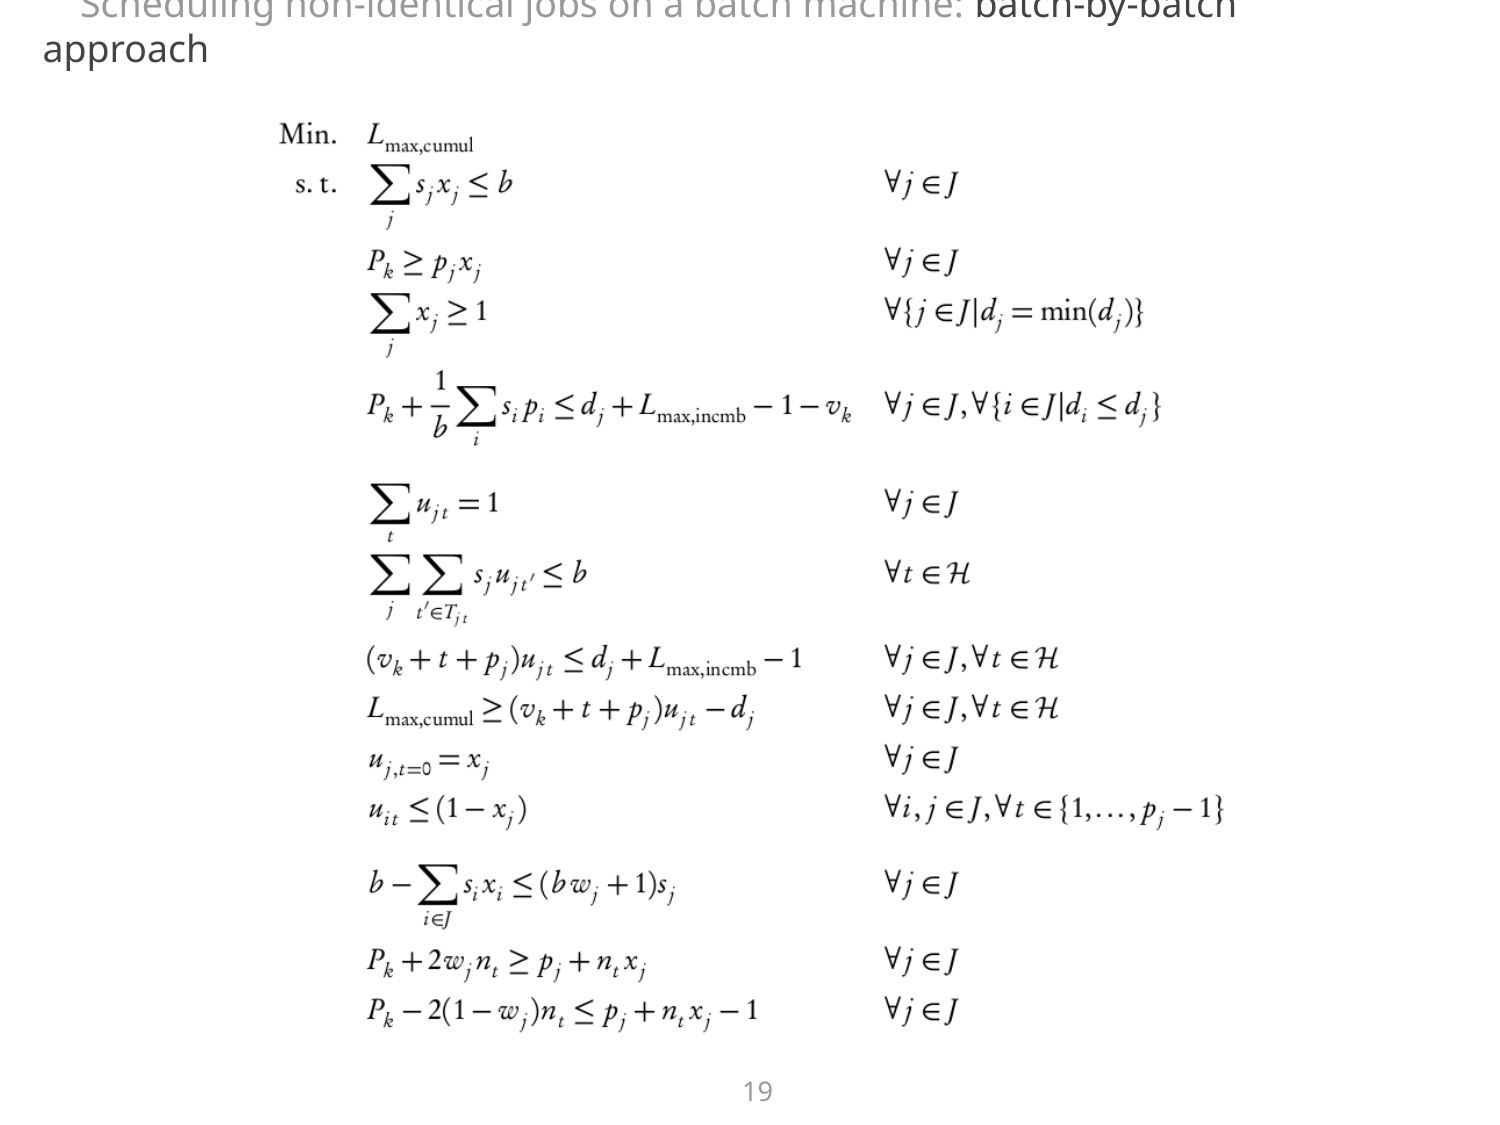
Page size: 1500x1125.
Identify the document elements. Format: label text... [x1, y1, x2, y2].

title Scheduling non-identical jobs on a batch machine: batch-by-batch approach [27, 13, 1399, 85]
picture [264, 104, 1246, 1056]
